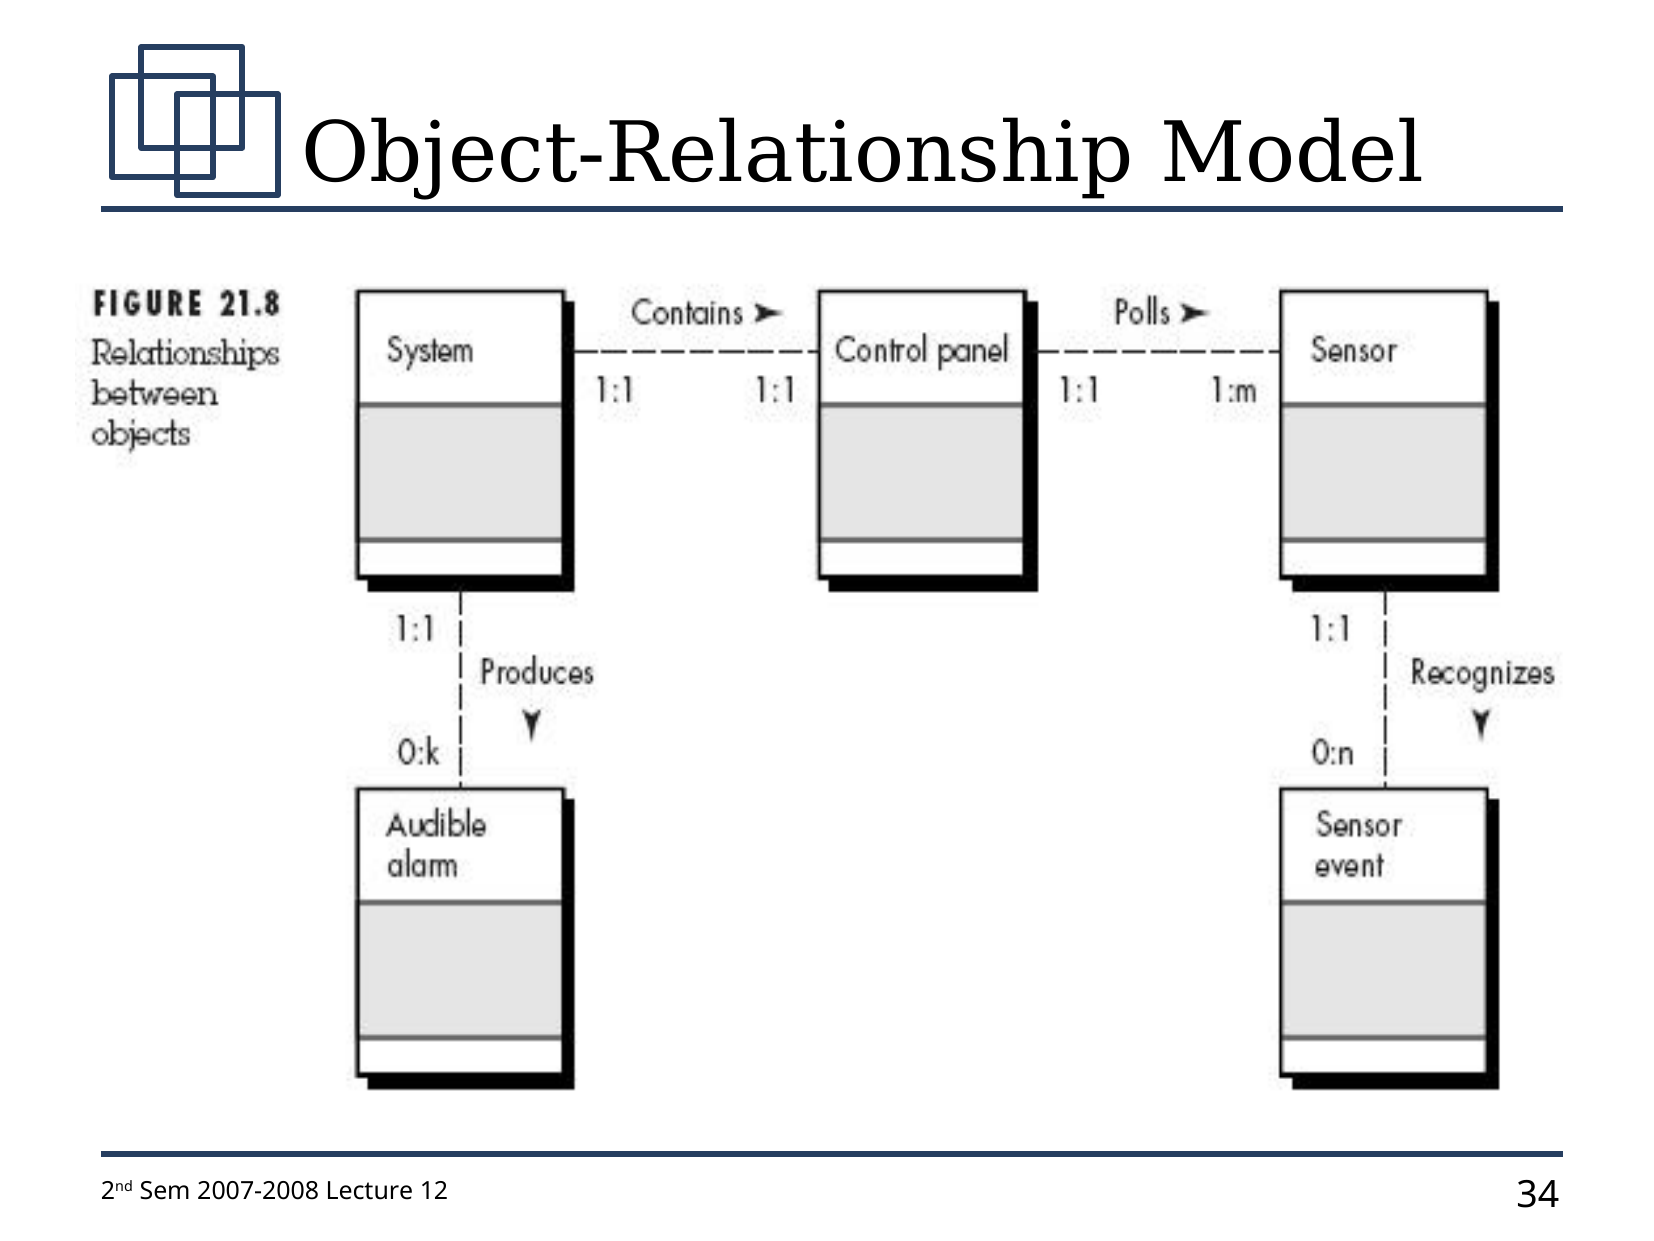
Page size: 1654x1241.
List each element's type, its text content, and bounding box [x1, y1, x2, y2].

title Object-Relationship Model [82, 49, 1571, 257]
picture [75, 262, 1576, 1126]
